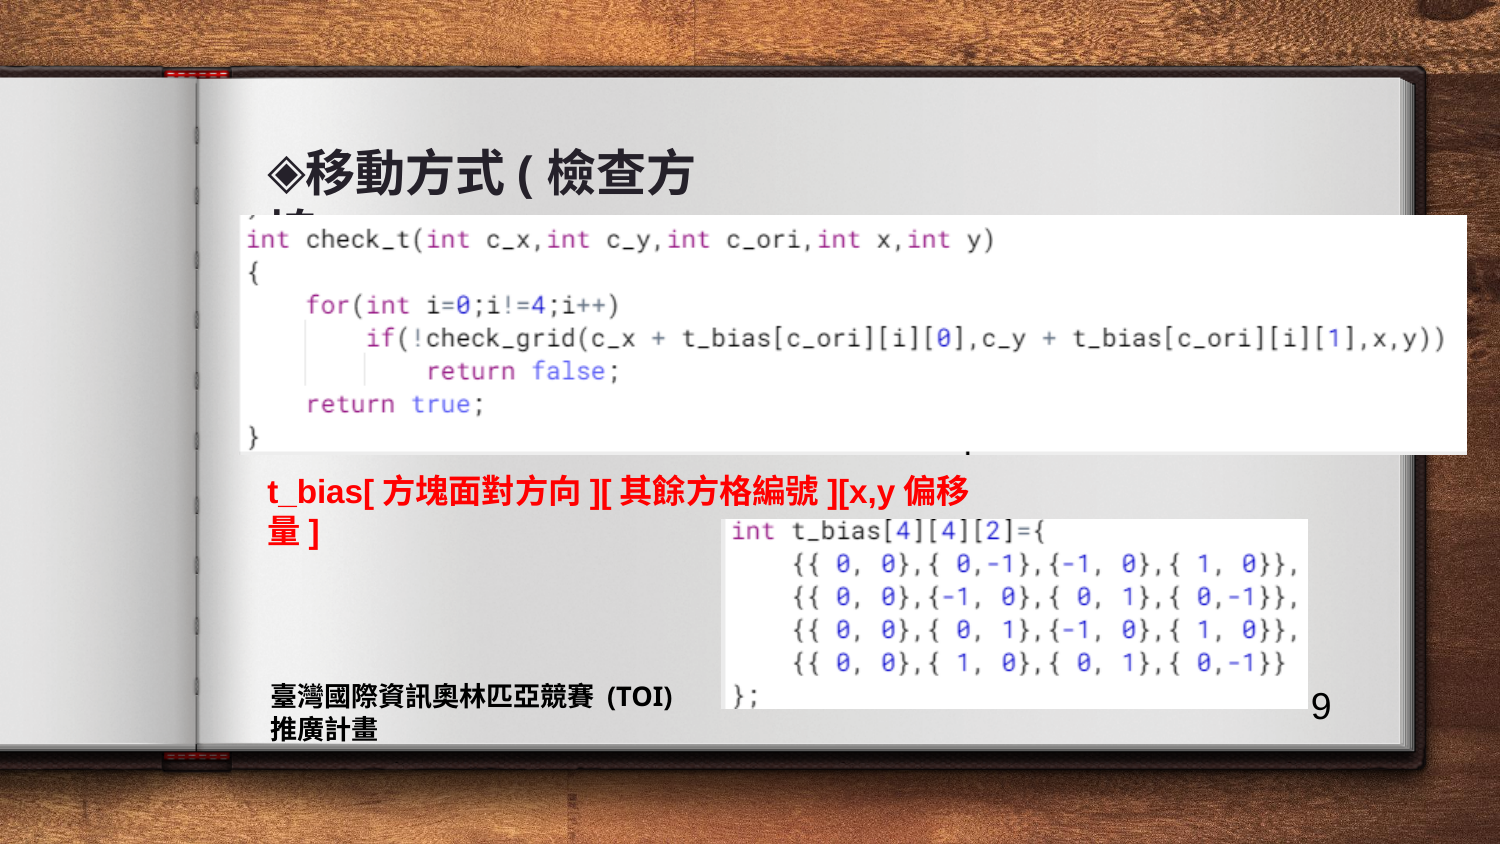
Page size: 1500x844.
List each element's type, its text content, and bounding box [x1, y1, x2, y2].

picture [0, 0, 1500, 844]
text_box t_bias[方塊面對方向][其餘方格編號][x,y偏移量] [252, 455, 1025, 520]
text_box 移動方式(檢查方塊) [252, 126, 746, 215]
text_box <number> [1295, 672, 1386, 737]
